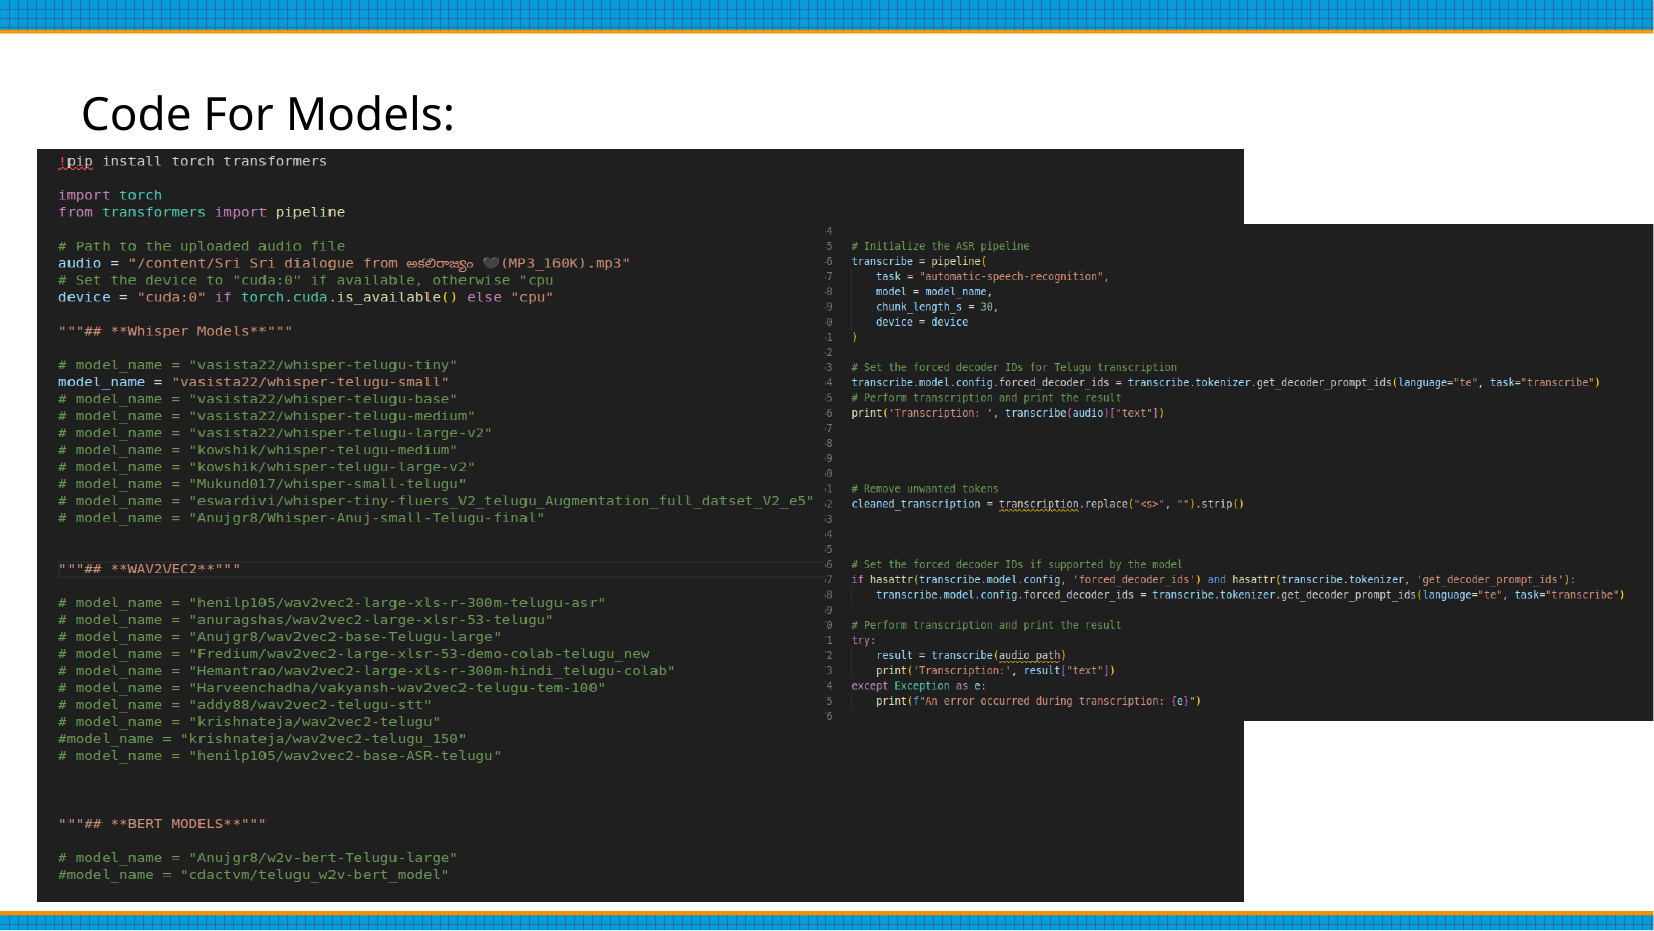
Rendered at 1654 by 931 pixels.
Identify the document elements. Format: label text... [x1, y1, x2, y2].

text_box Code For Models: [75, 75, 526, 149]
picture [37, 149, 1654, 902]
